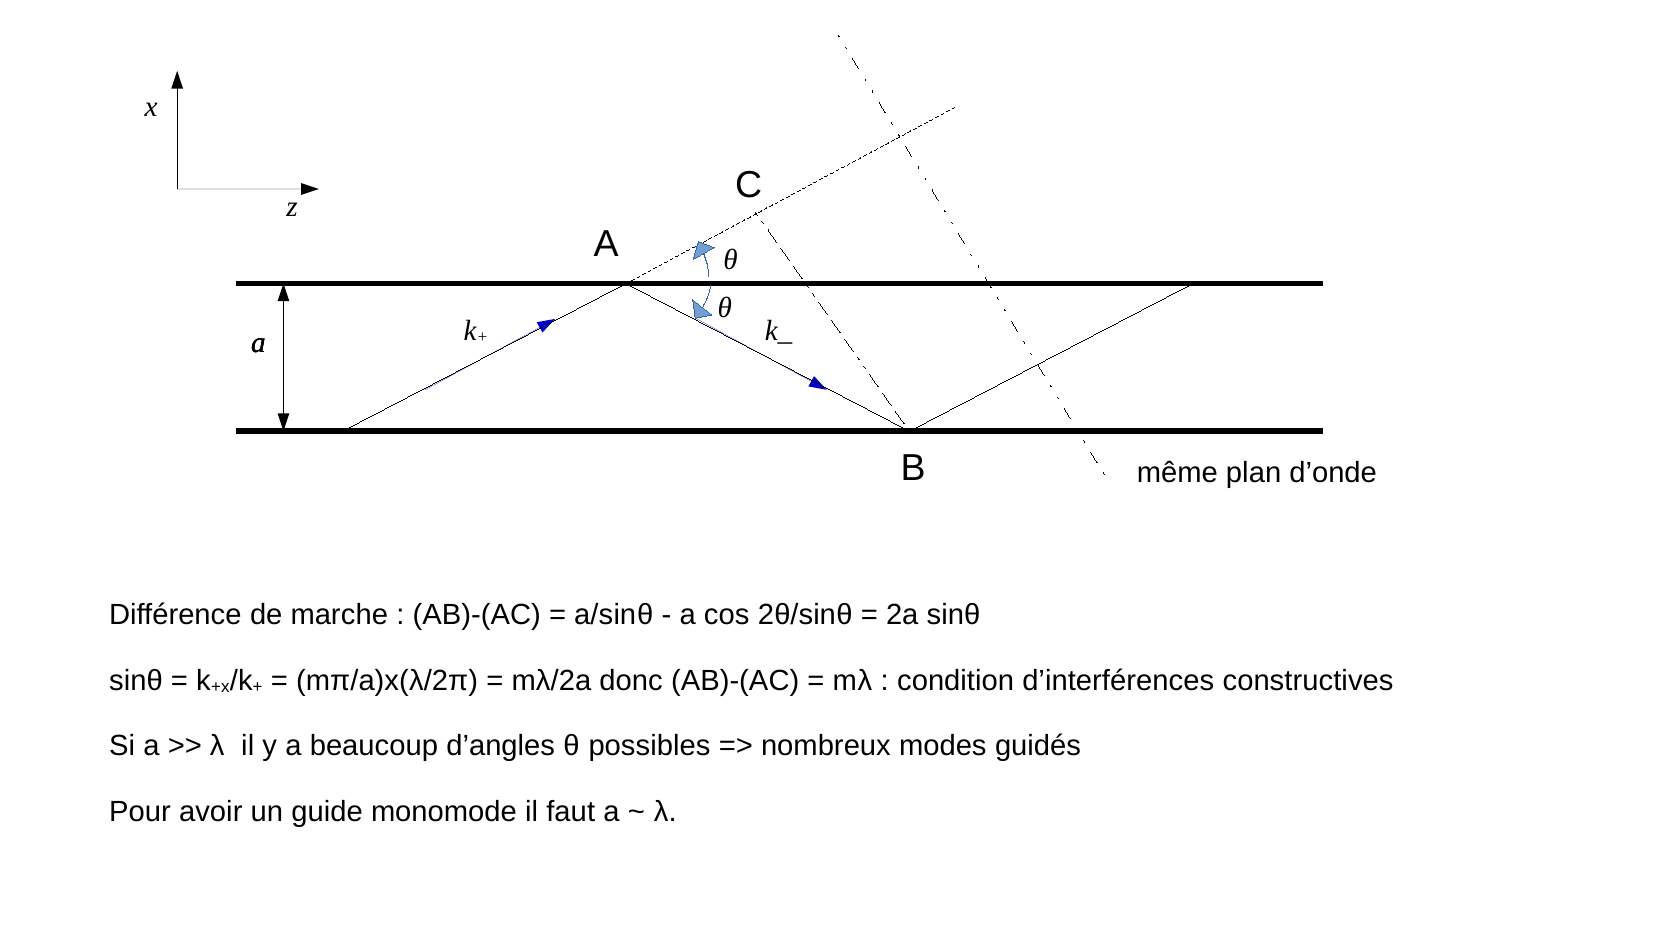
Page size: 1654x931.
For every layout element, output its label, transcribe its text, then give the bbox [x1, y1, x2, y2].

text_box k+ [448, 307, 520, 364]
text_box k_ [750, 307, 827, 355]
text_box θ [702, 283, 751, 331]
text_box [692, 299, 702, 319]
text_box B [885, 439, 957, 497]
text_box même plan d’onde [1122, 448, 1394, 497]
text_box z [271, 183, 319, 231]
text_box A [578, 214, 650, 272]
text_box Différence de marche : (AB)-(AC) = a/sinθ - a cos 2θ/sinθ = 2a sinθ sinθ = k+x/k+ = (mπ/a)x(λ/2π) = mλ/2a donc (AB)-(AC) = mλ : condition d’interférences constructives Si a >> λ il y a beaucoup d’angles θ possibles => nombreux modes guidés Pour avoir un guide monomode il faut a ~ λ. [94, 590, 1524, 878]
text_box a [236, 319, 284, 367]
text_box [693, 241, 708, 269]
text_box θ [708, 236, 756, 284]
text_box C [720, 155, 792, 213]
text_box x [129, 82, 178, 130]
